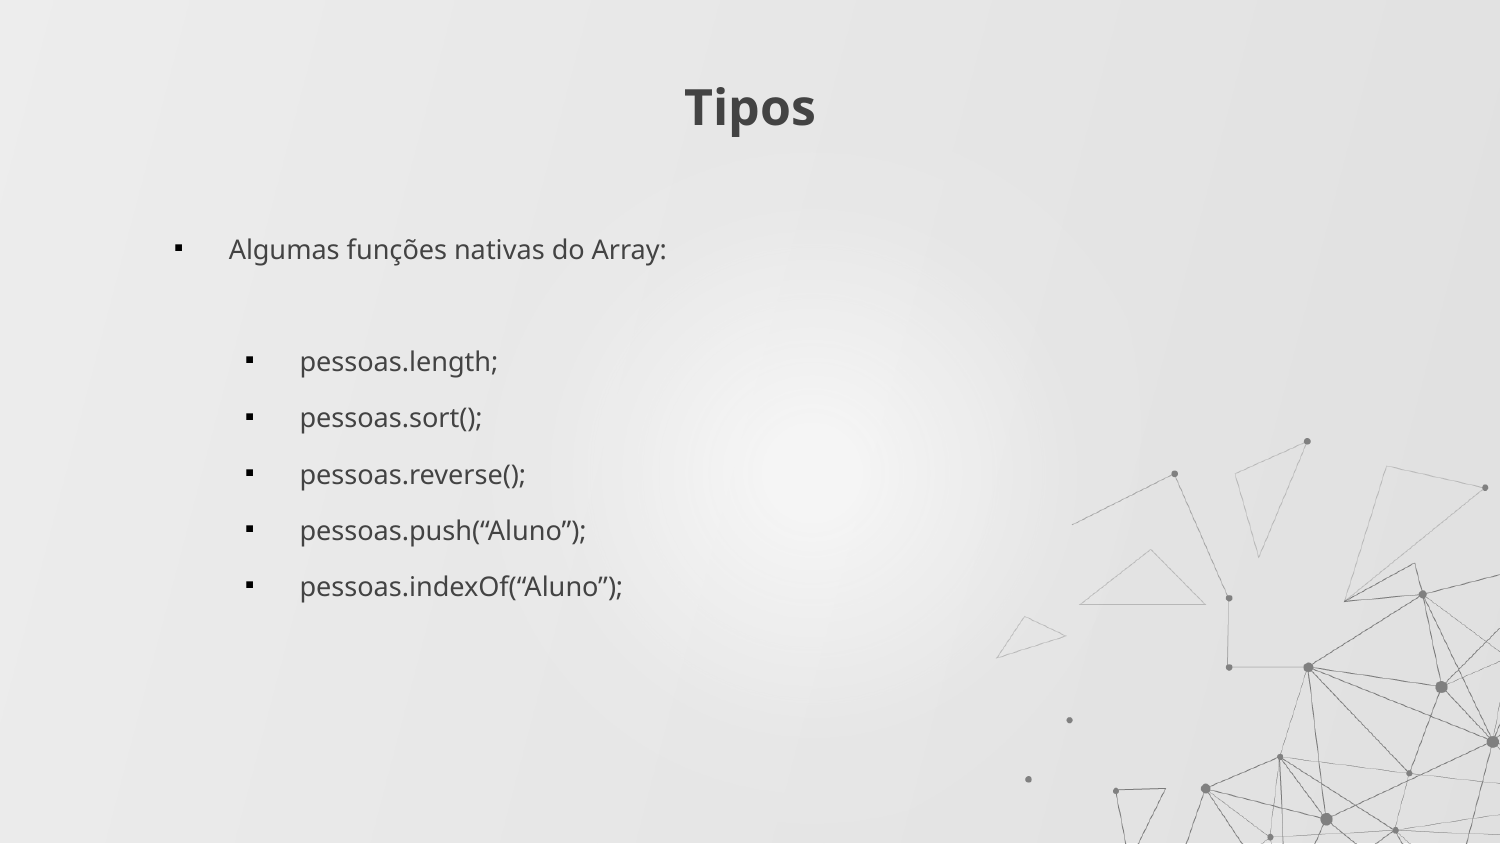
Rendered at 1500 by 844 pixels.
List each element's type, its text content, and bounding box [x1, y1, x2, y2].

list Algumas funções nativas do Array: pessoas.length; pessoas.sort(); pessoas.reverse(); pessoas.push(“Aluno”); pessoas.indexOf(“Aluno”); [142, 216, 1278, 455]
picture [0, 0, 1500, 844]
title Tipos [60, 60, 1441, 216]
